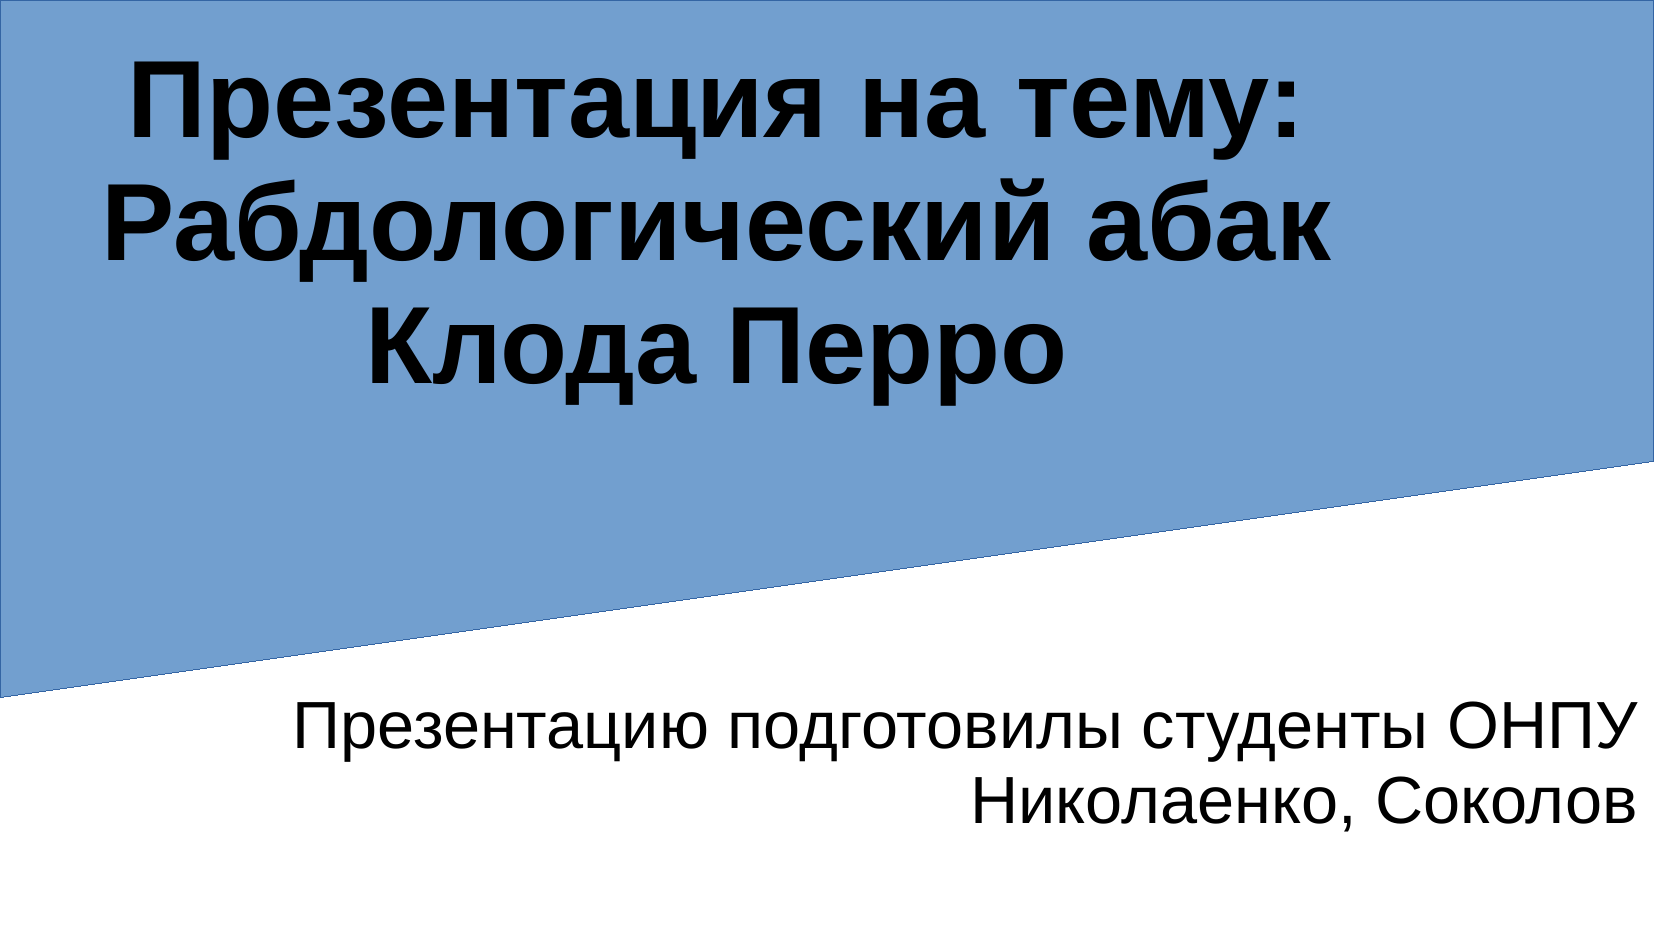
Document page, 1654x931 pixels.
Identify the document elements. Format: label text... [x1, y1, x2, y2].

subtitle Презентацию подготовилы студенты ОНПУ Николаенко, Соколов [195, 491, 1639, 931]
title Презентация на тему: Рабдологический абак Клода Перро [0, 38, 1456, 407]
